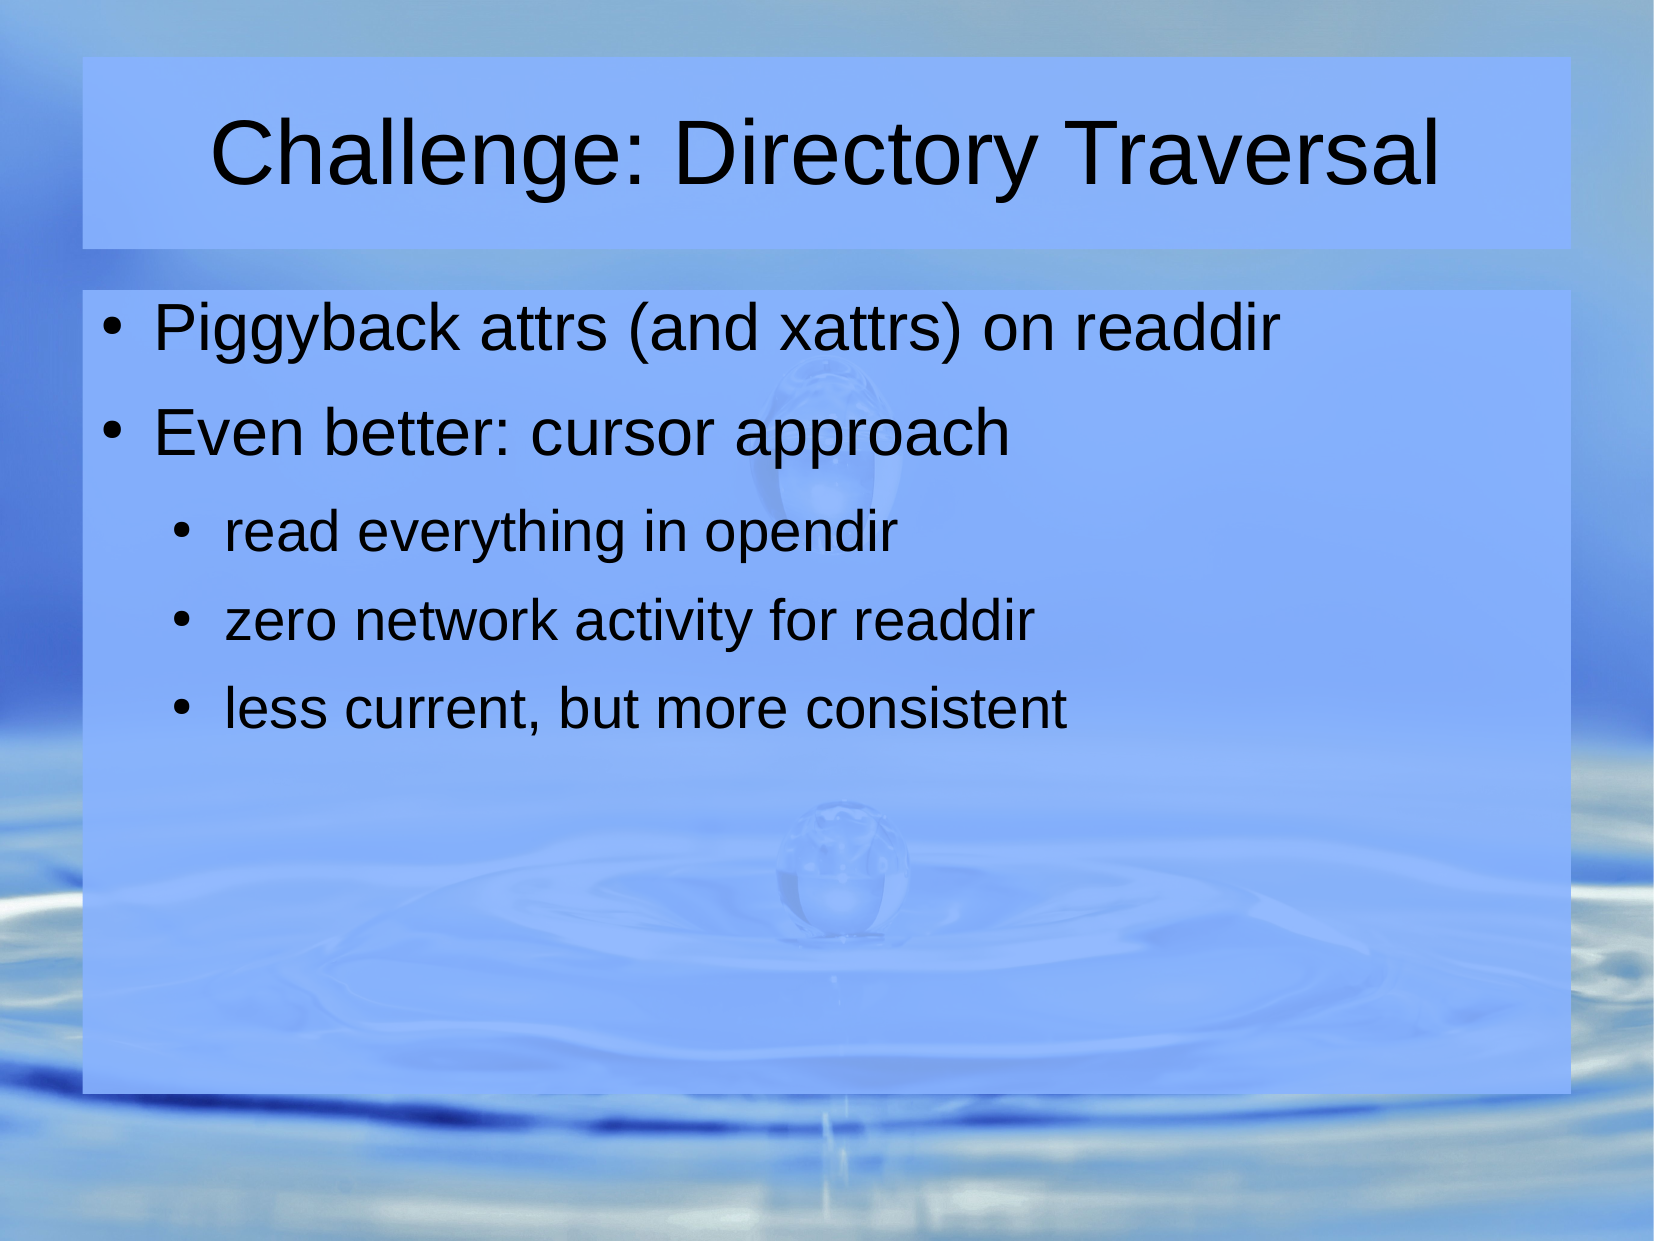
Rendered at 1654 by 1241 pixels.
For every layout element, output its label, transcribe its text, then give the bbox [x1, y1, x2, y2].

title Challenge: Directory Traversal [82, 56, 1571, 250]
picture [0, 0, 1654, 1241]
list Piggyback attrs (and xattrs) on readdir Even better: cursor approach read everything in opendir zero network activity for readdir less current, but more consistent [82, 290, 1571, 1094]
